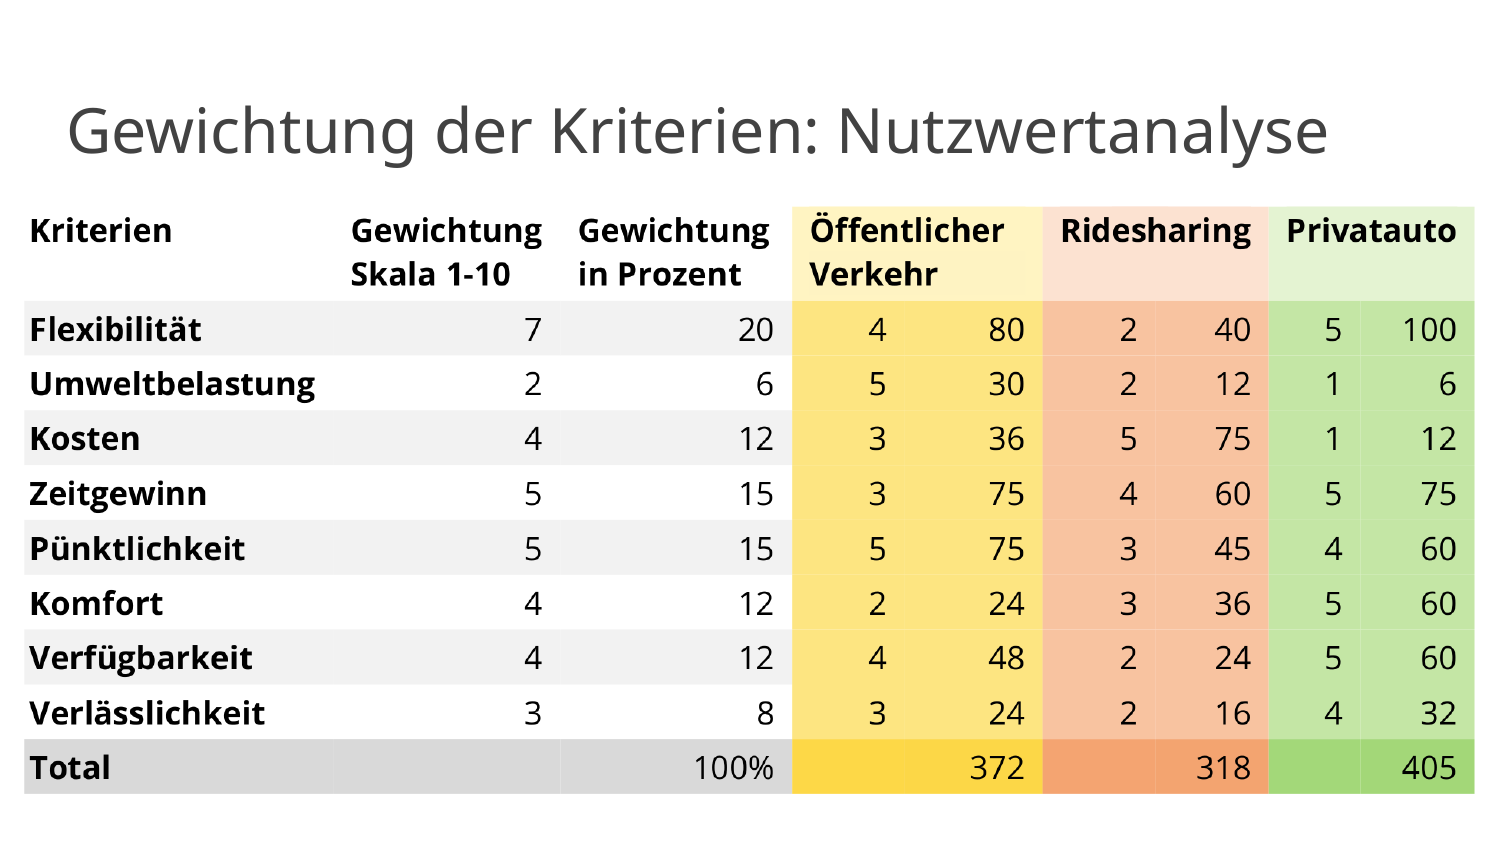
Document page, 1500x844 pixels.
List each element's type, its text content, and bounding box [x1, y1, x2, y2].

title Gewichtung der Kriterien: Nutzwertanalyse [51, 61, 1449, 182]
picture [24, 206, 1475, 794]
